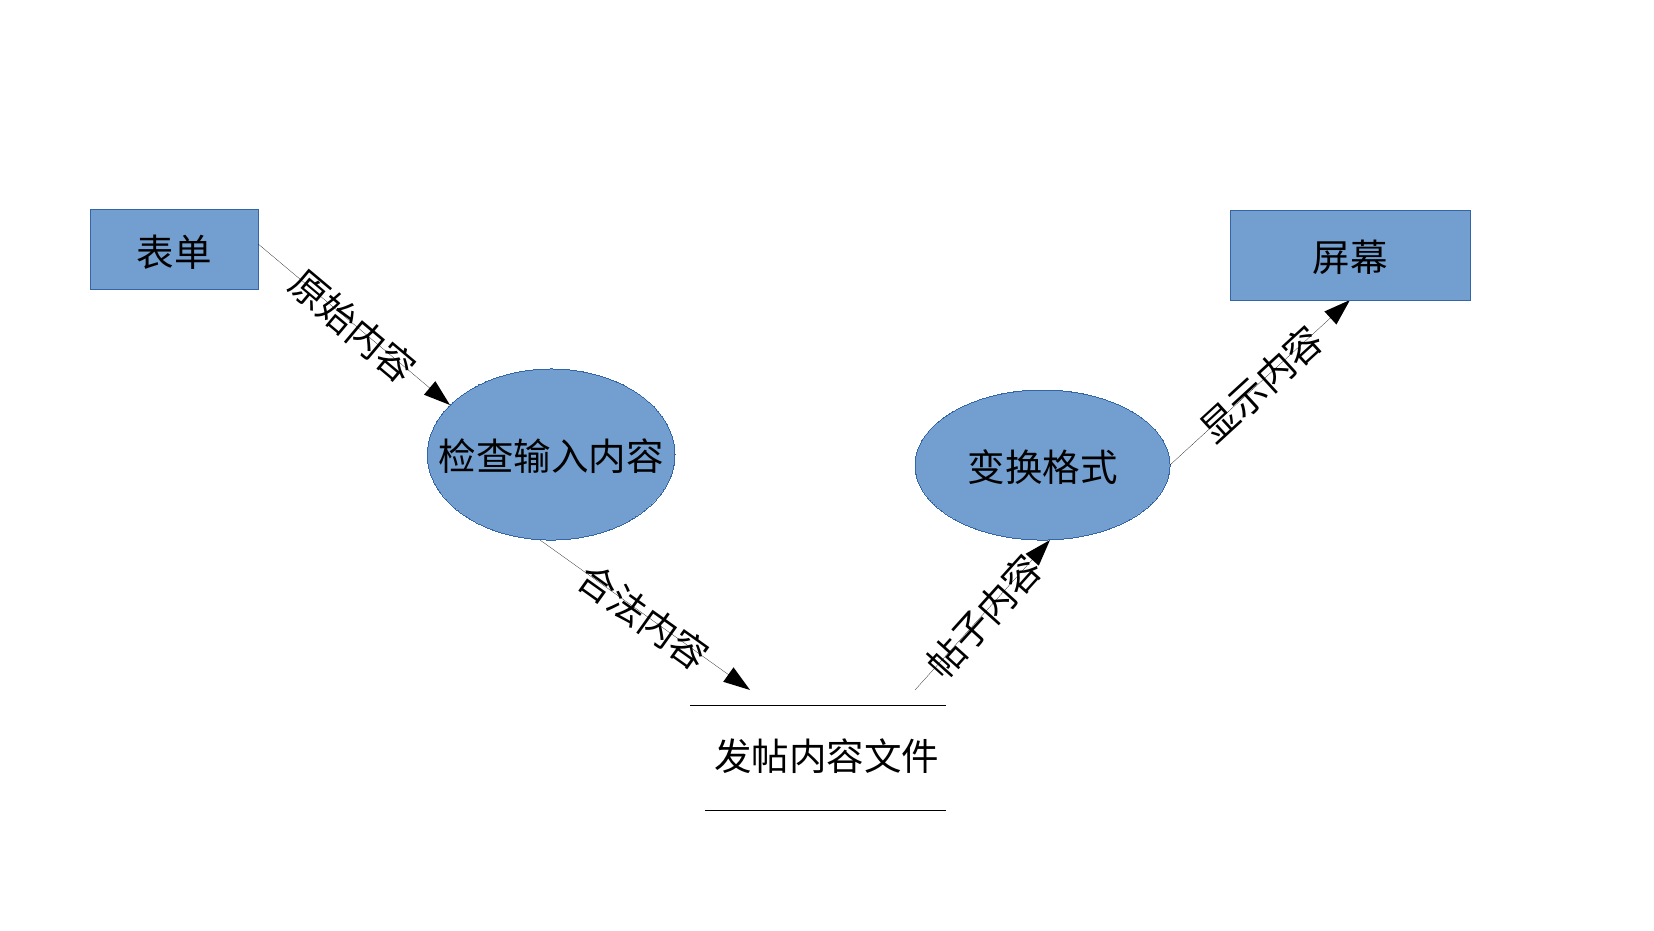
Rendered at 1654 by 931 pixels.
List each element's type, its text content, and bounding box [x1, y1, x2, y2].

text_box 表单 [90, 209, 259, 290]
text_box 发帖内容文件 [699, 720, 1015, 796]
text_box 检查输入内容 [427, 368, 676, 541]
text_box 变换格式 [915, 390, 1171, 541]
text_box 屏幕 [1230, 210, 1471, 301]
